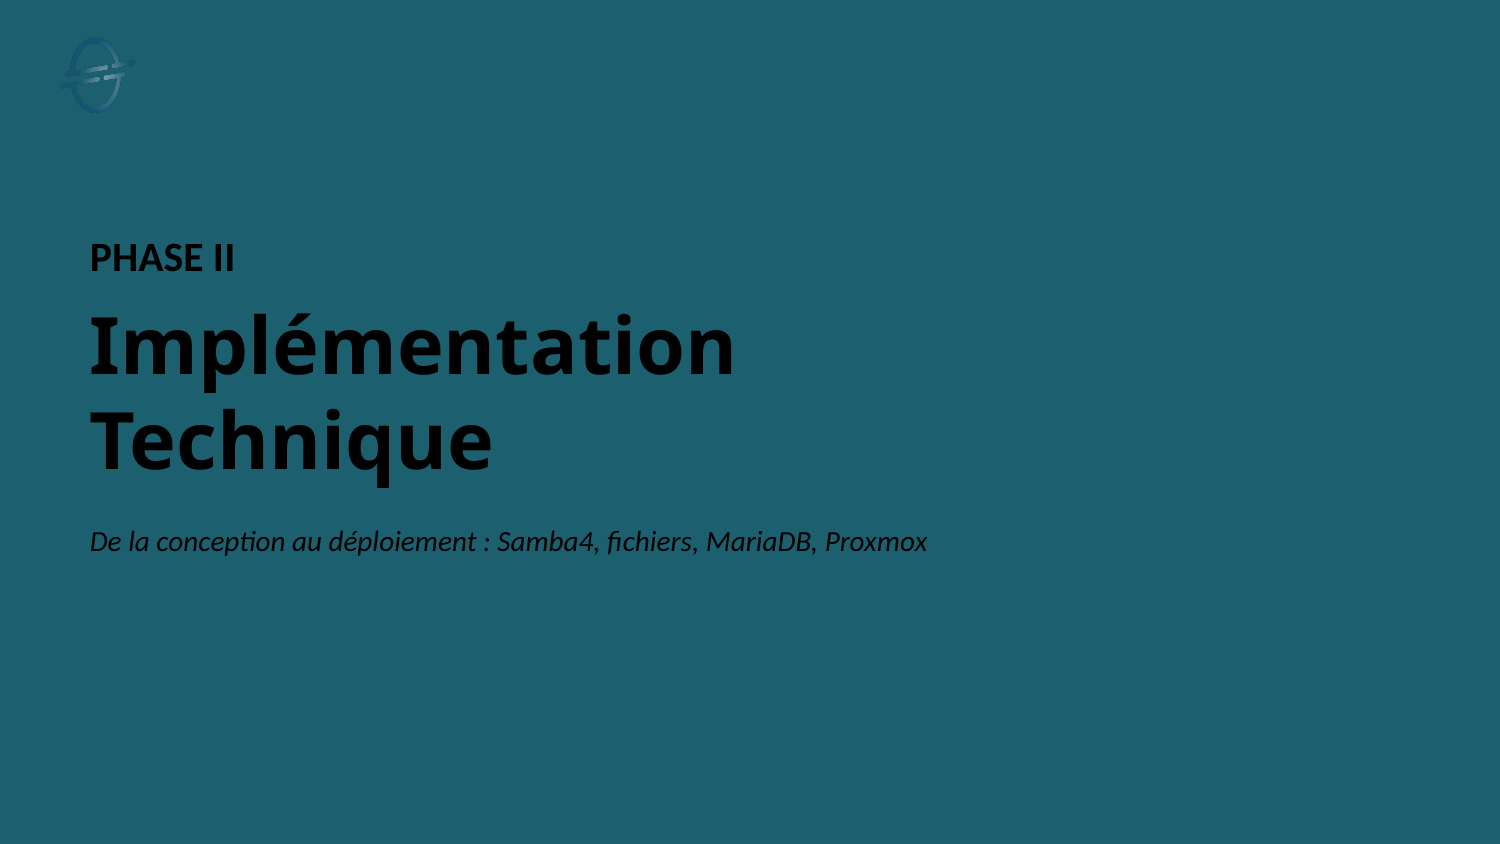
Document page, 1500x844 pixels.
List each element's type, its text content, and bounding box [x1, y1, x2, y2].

text_box Implémentation Technique [74, 299, 1125, 480]
picture [60, 37, 135, 113]
text_box De la conception au déploiement : Samba4, fichiers, MariaDB, Proxmox [74, 509, 1125, 570]
text_box PHASE II [74, 209, 825, 299]
